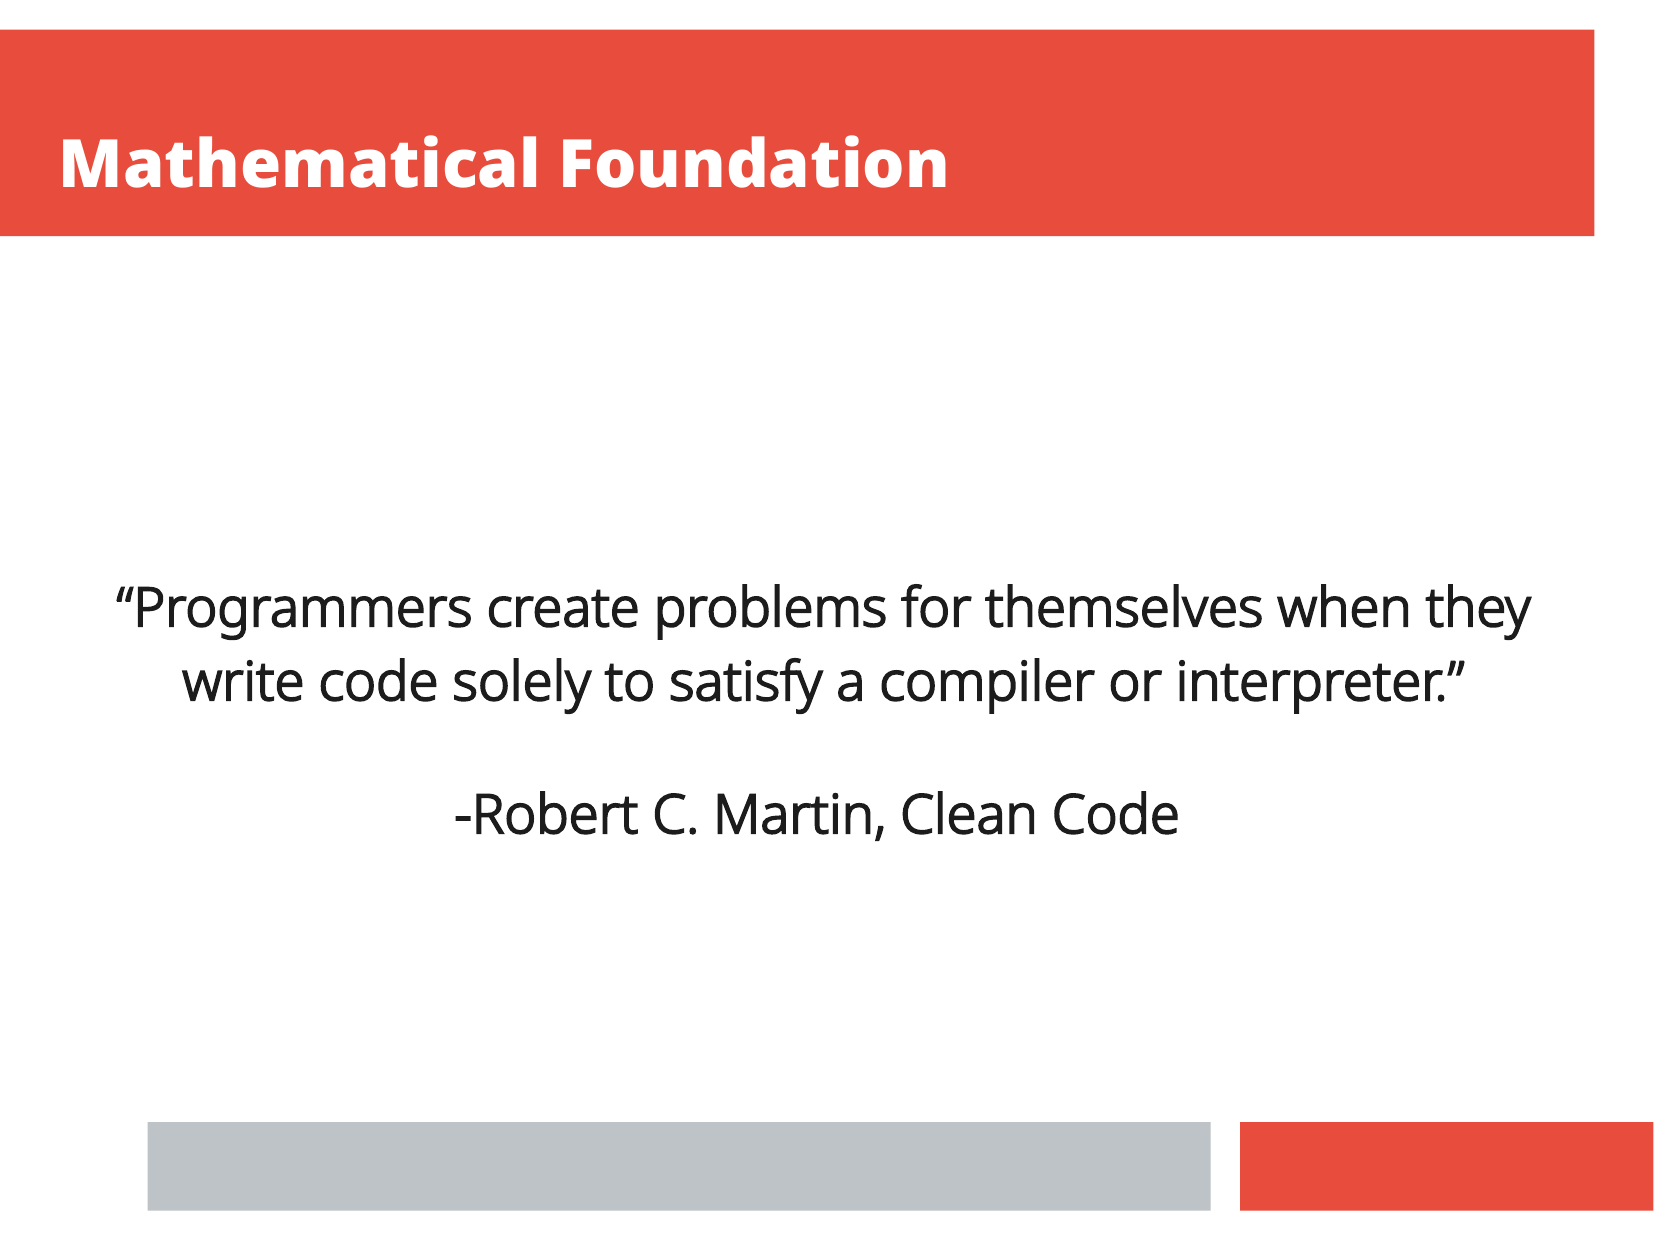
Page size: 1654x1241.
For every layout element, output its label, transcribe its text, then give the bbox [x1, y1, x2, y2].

subtitle “Programmers create problems for themselves when they write code solely to satisfy a compiler or interpreter.” -Robert C. Martin, Clean Code [59, 324, 1591, 1093]
title Mathematical Foundation [59, 59, 1595, 207]
